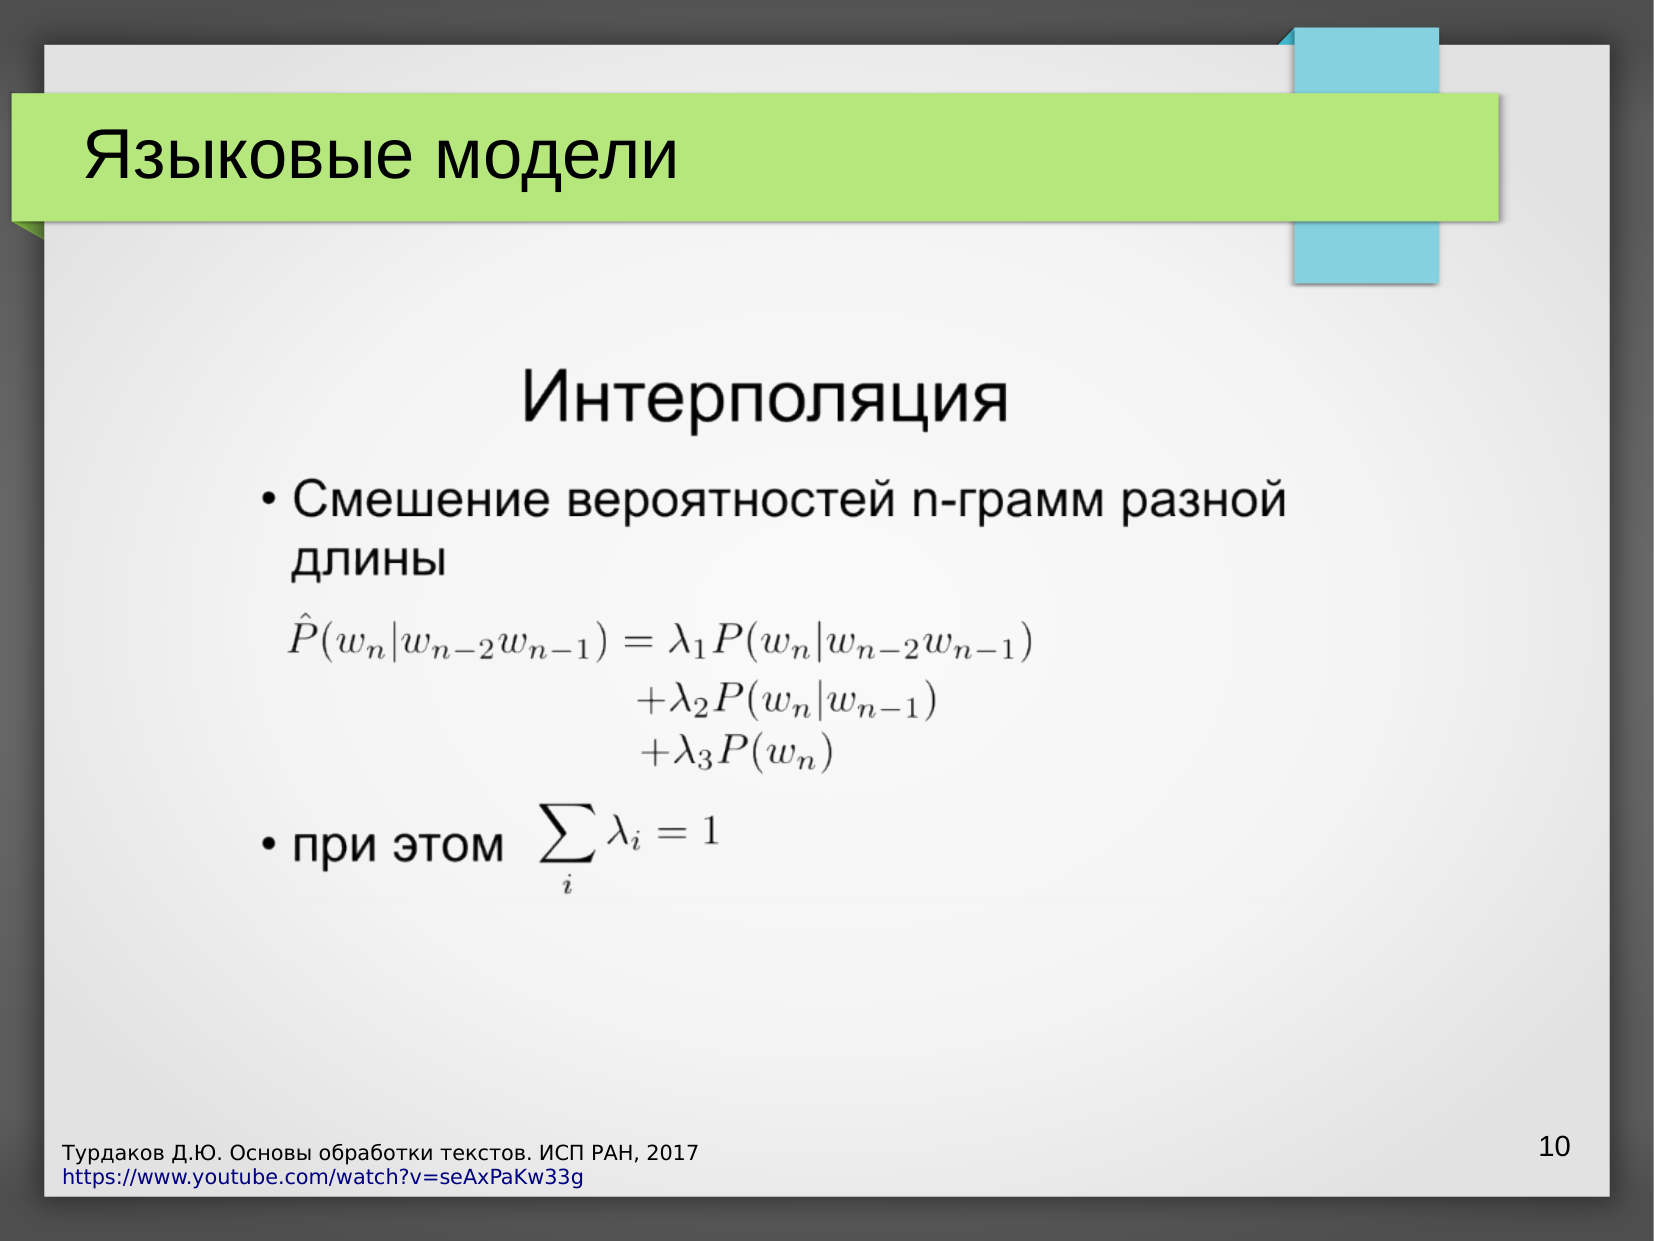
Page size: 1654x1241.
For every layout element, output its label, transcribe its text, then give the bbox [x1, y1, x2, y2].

title Языковые модели [82, 114, 1406, 194]
picture [0, 0, 1654, 1241]
text_box Турдаков Д.Ю. Основы обработки текстов. ИСП РАН, 2017 https://www.youtube.com/watch?v=seAxPaKw33g [47, 1133, 723, 1201]
